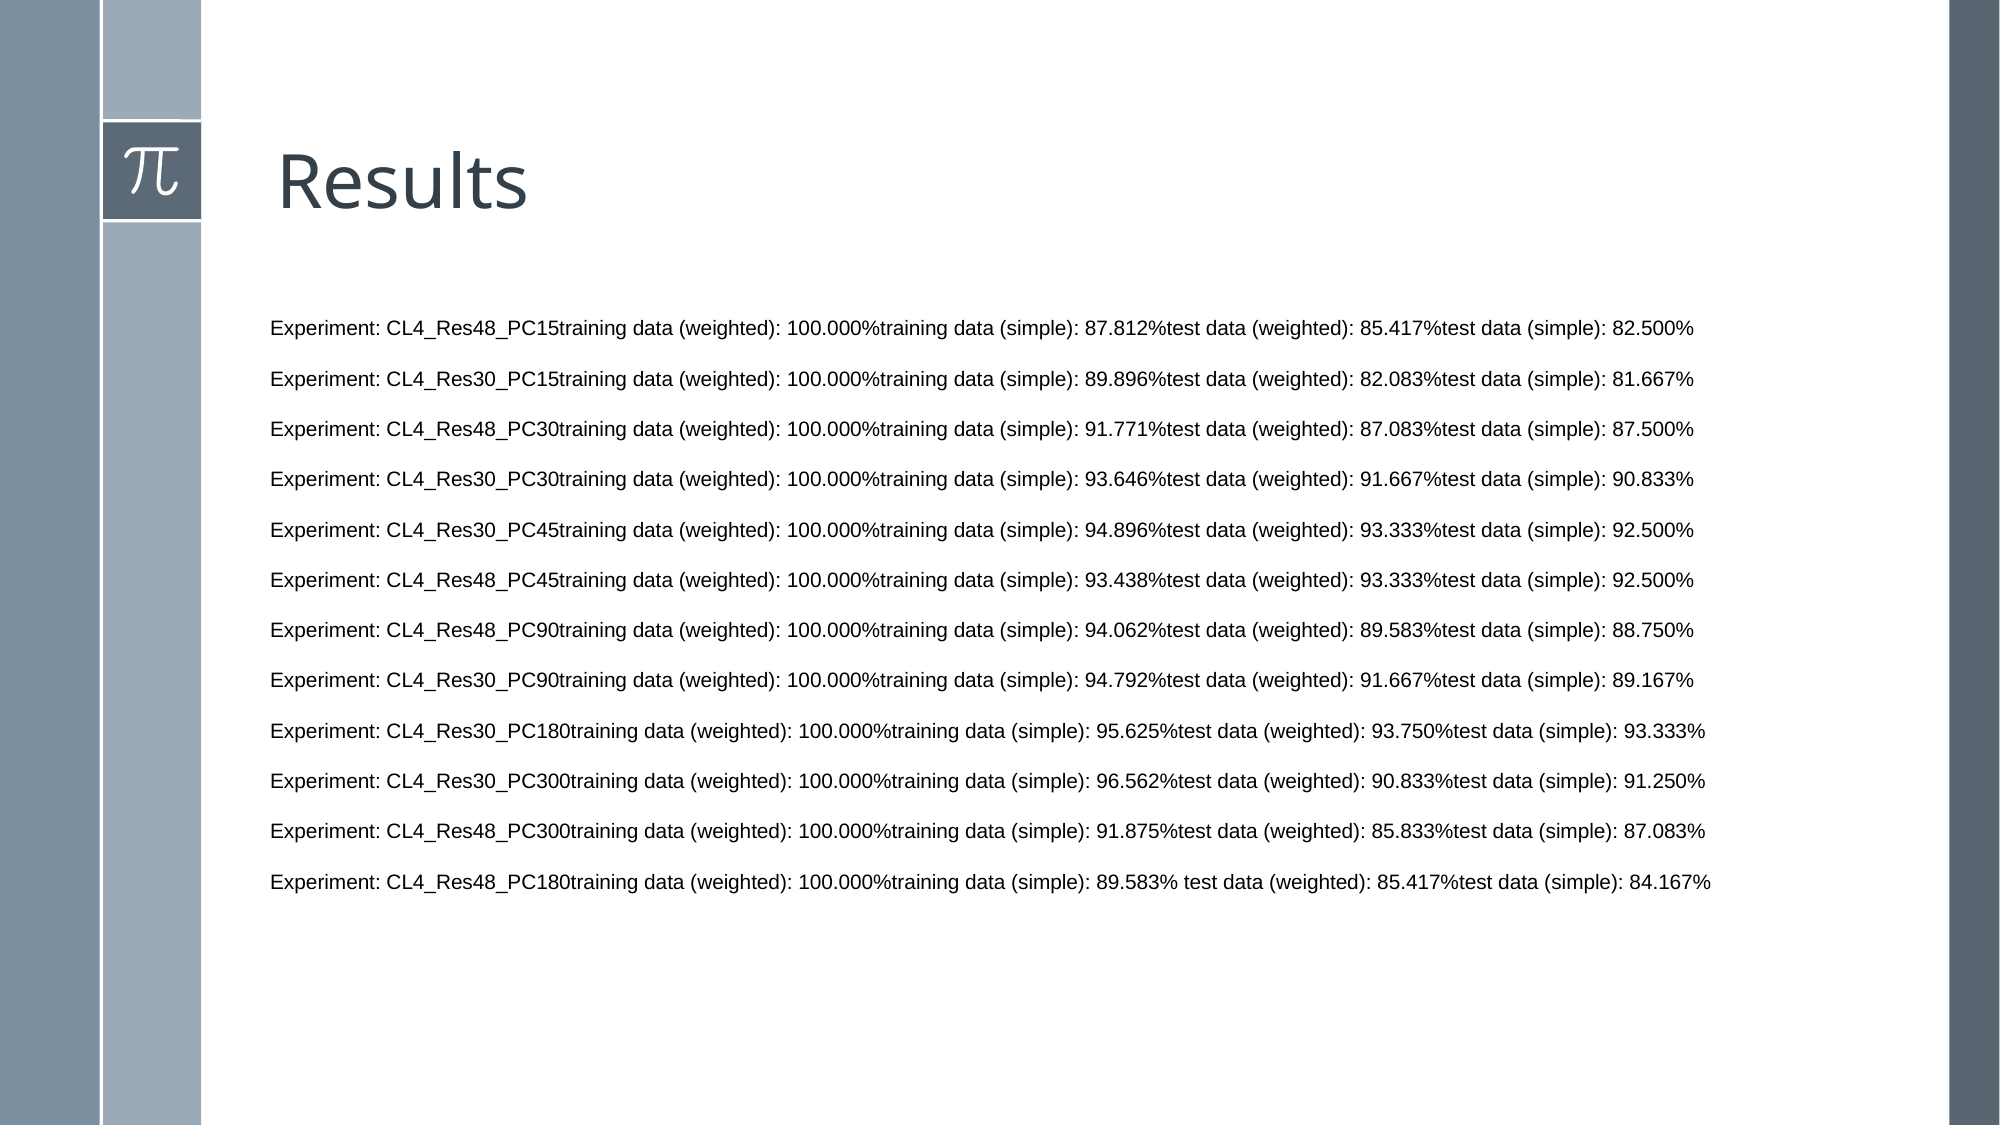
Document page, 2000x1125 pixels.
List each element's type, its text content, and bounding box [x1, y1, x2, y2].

text_box Results [261, 29, 1867, 233]
text_box Experiment: CL4_Res48_PC15training data (weighted): 100.000%training data (simple): 87.812%test data (weighted): 85.417%test data (simple): 82.500% Experiment: CL4_Res30_PC15training data (weighted): 100.000%training data (simple): 89.896%test data (weighted): 82.083%test data (simple): 81.667% Experiment: CL4_Res48_PC30training data (weighted): 100.000%training data (simple): 91.771%test data (weighted): 87.083%test data (simple): 87.500% Experiment: CL4_Res30_PC30training data (weighted): 100.000%training data (simple): 93.646%test data (weighted): 91.667%test data (simple): 90.833% Experiment: CL4_Res30_PC45training data (weighted): 100.000%training data (simple): 94.896%test data (weighted): 93.333%test data (simple): 92.500% Experiment: CL4_Res48_PC45training data (weighted): 100.000%training data (simple): 93.438%test data (weighted): 93.333%test data (simple): 92.500% Experiment: CL4_Res48_PC90training data (weighted): 100.000%training data (simple): 94.062%test data (weighted): 89.583%test data (simple): 88.750% Experiment: CL4_Res30_PC90training data (weighted): 100.000%training data (simple): 94.792%test data (weighted): 91.667%test data (simple): 89.167% Experiment: CL4_Res30_PC180training data (weighted): 100.000%training data (simple): 95.625%test data (weighted): 93.750%test data (simple): 93.333% Experiment: CL4_Res30_PC300training data (weighted): 100.000%training data (simple): 96.562%test data (weighted): 90.833%test data (simple): 91.250% Experiment: CL4_Res48_PC300training data (weighted): 100.000%training data (simple): 91.875%test data (weighted): 85.833%test data (simple): 87.083% Experiment: CL4_Res48_PC180training data (weighted): 100.000%training data (simple): 89.583% test data (weighted): 85.417%test data (simple): 84.167% [255, 309, 1786, 976]
